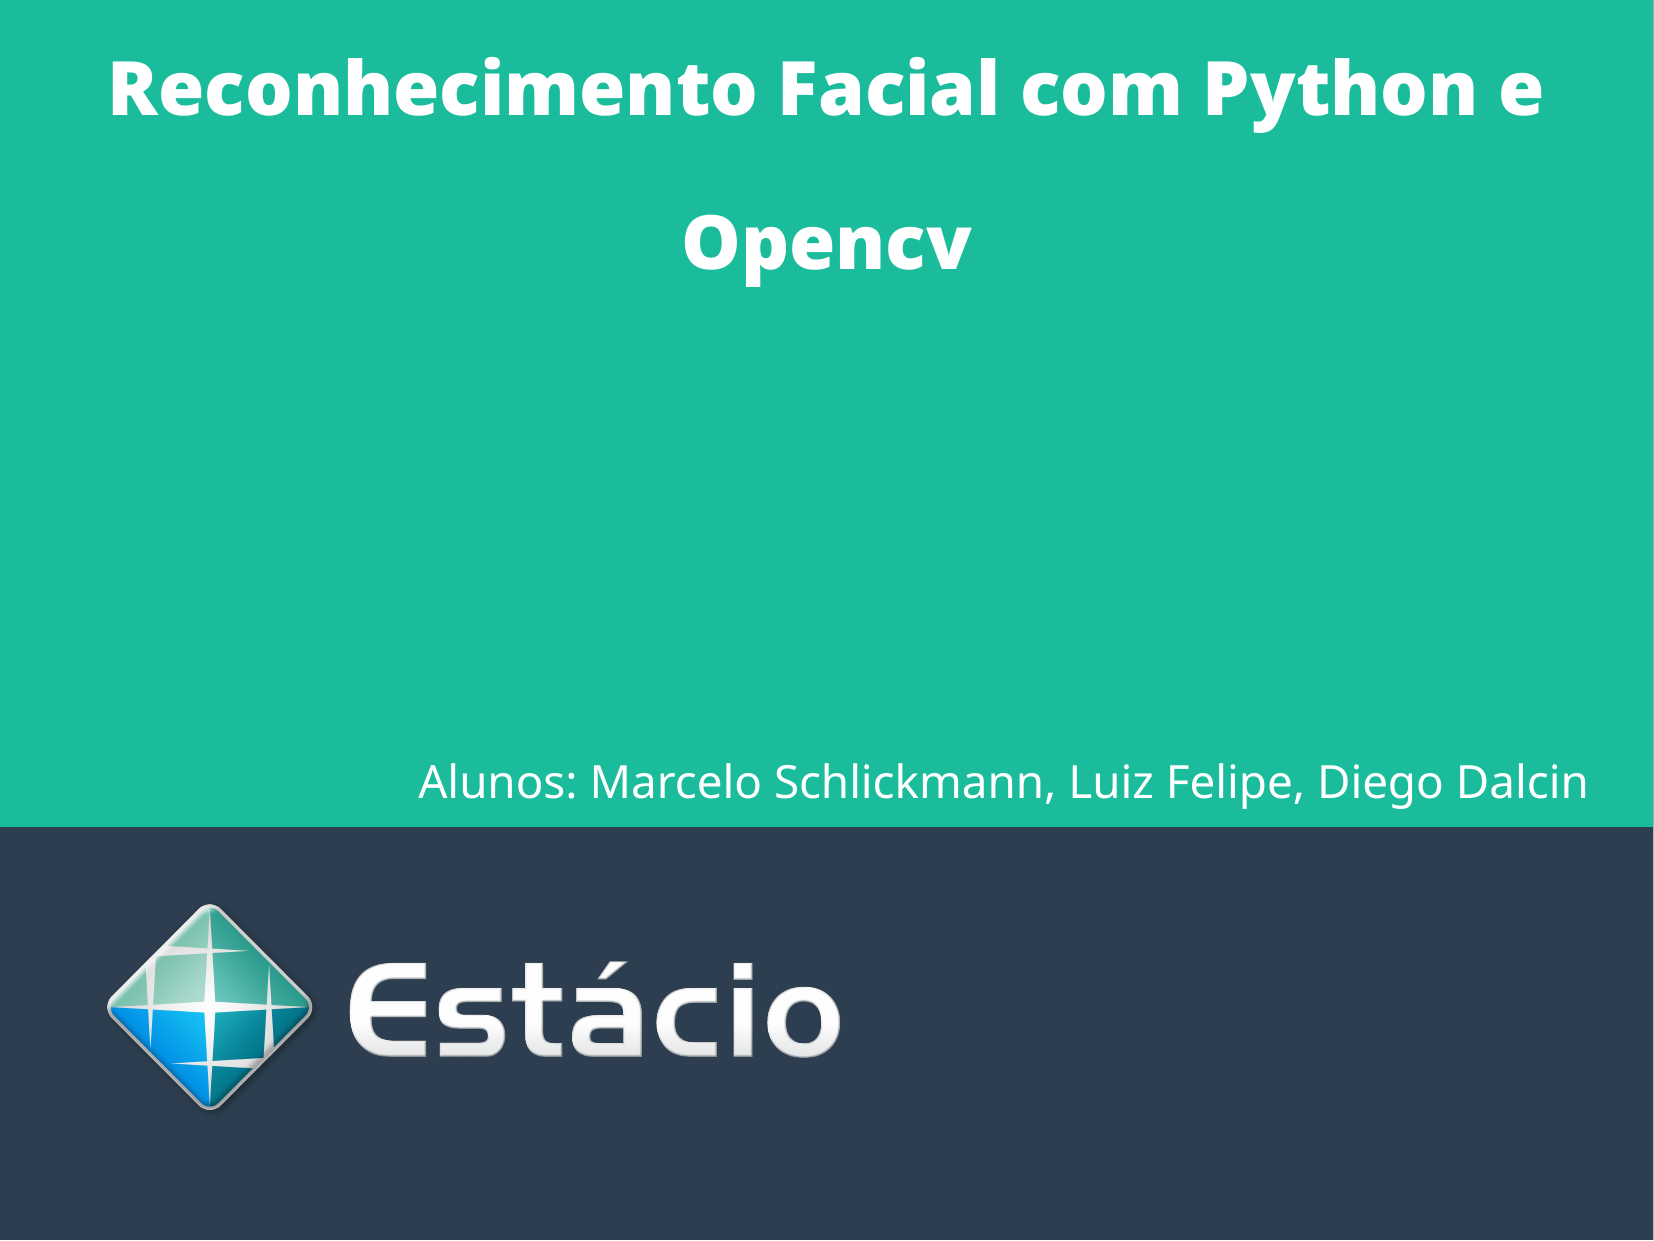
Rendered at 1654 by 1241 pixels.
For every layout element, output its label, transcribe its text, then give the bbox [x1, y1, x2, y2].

picture [59, 856, 888, 1158]
subtitle Alunos: Marcelo Schlickmann, Luiz Felipe, Diego Dalcin [236, 649, 1654, 975]
title Reconhecimento Facial com Python e Opencv [59, 28, 1595, 247]
